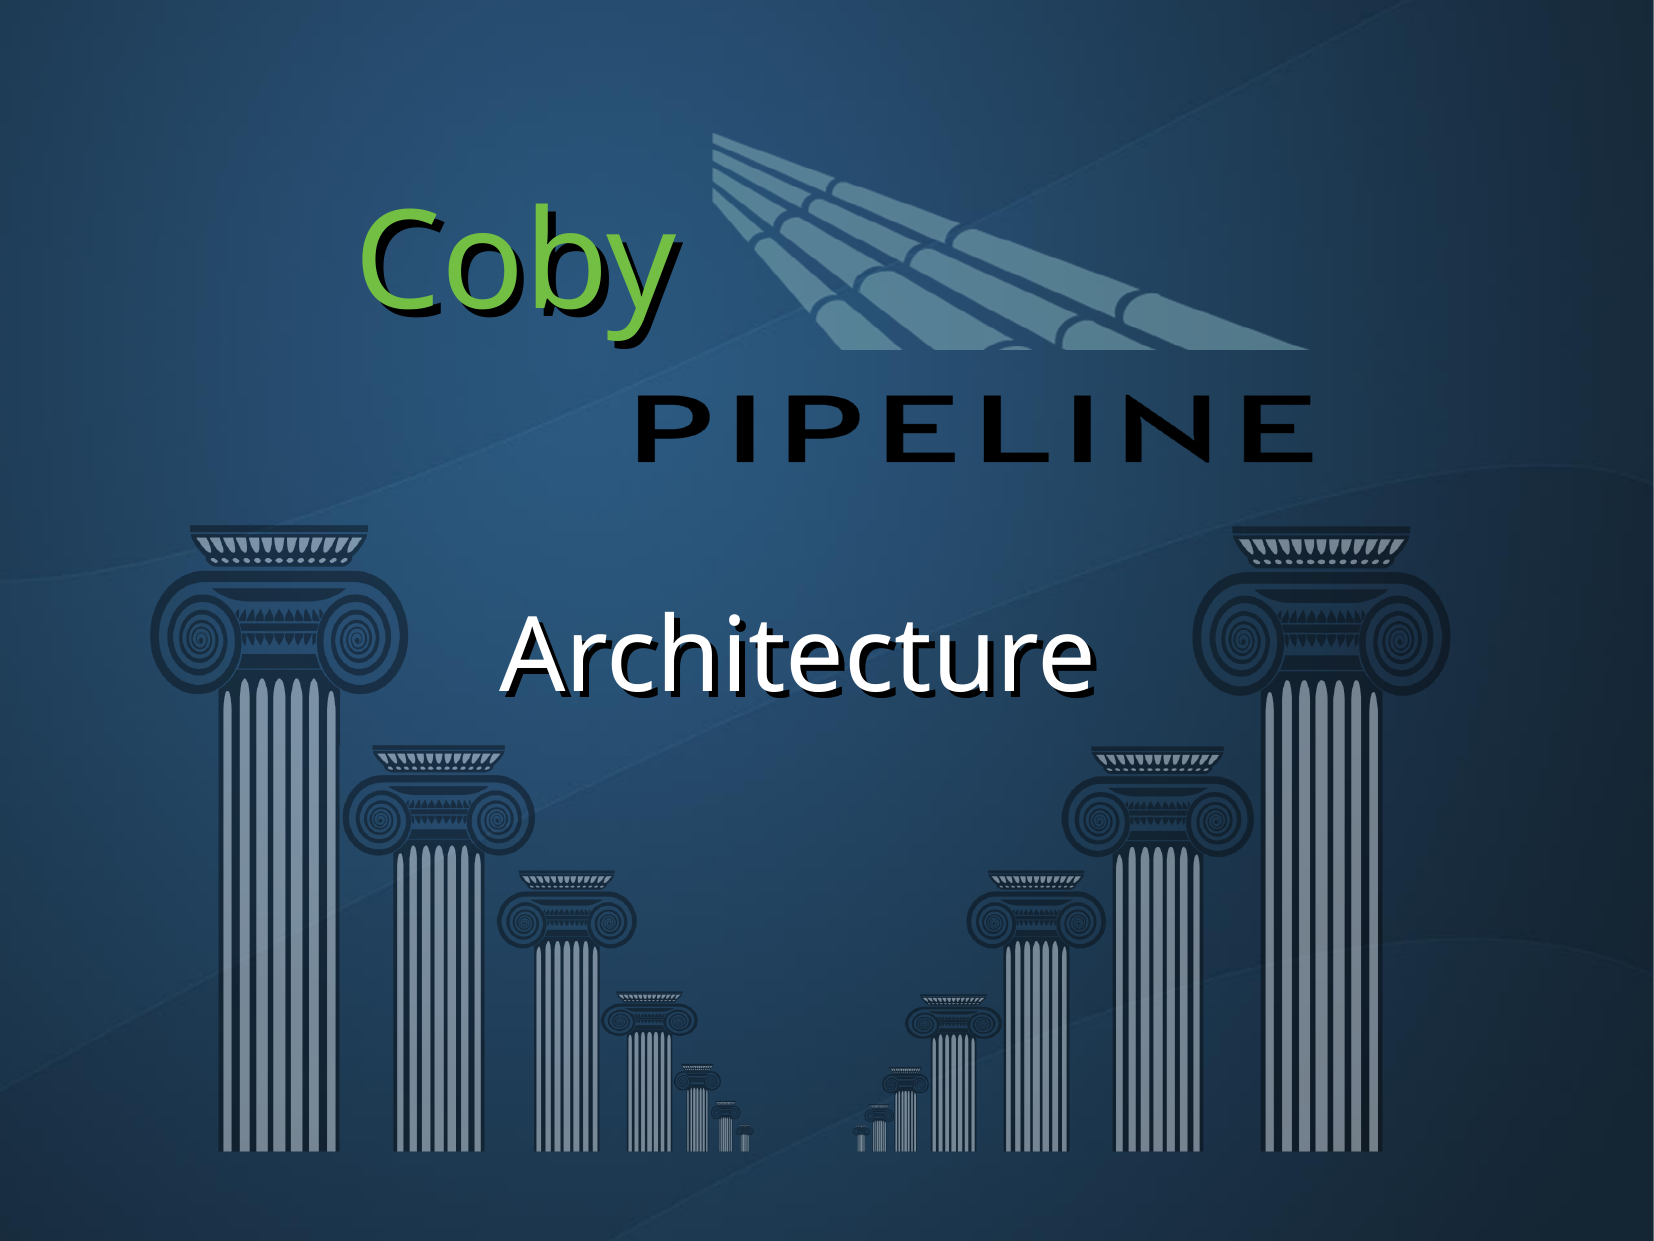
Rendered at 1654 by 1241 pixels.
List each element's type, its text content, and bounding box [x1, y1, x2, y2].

list Coby [283, 161, 689, 166]
picture [0, 0, 1654, 1241]
